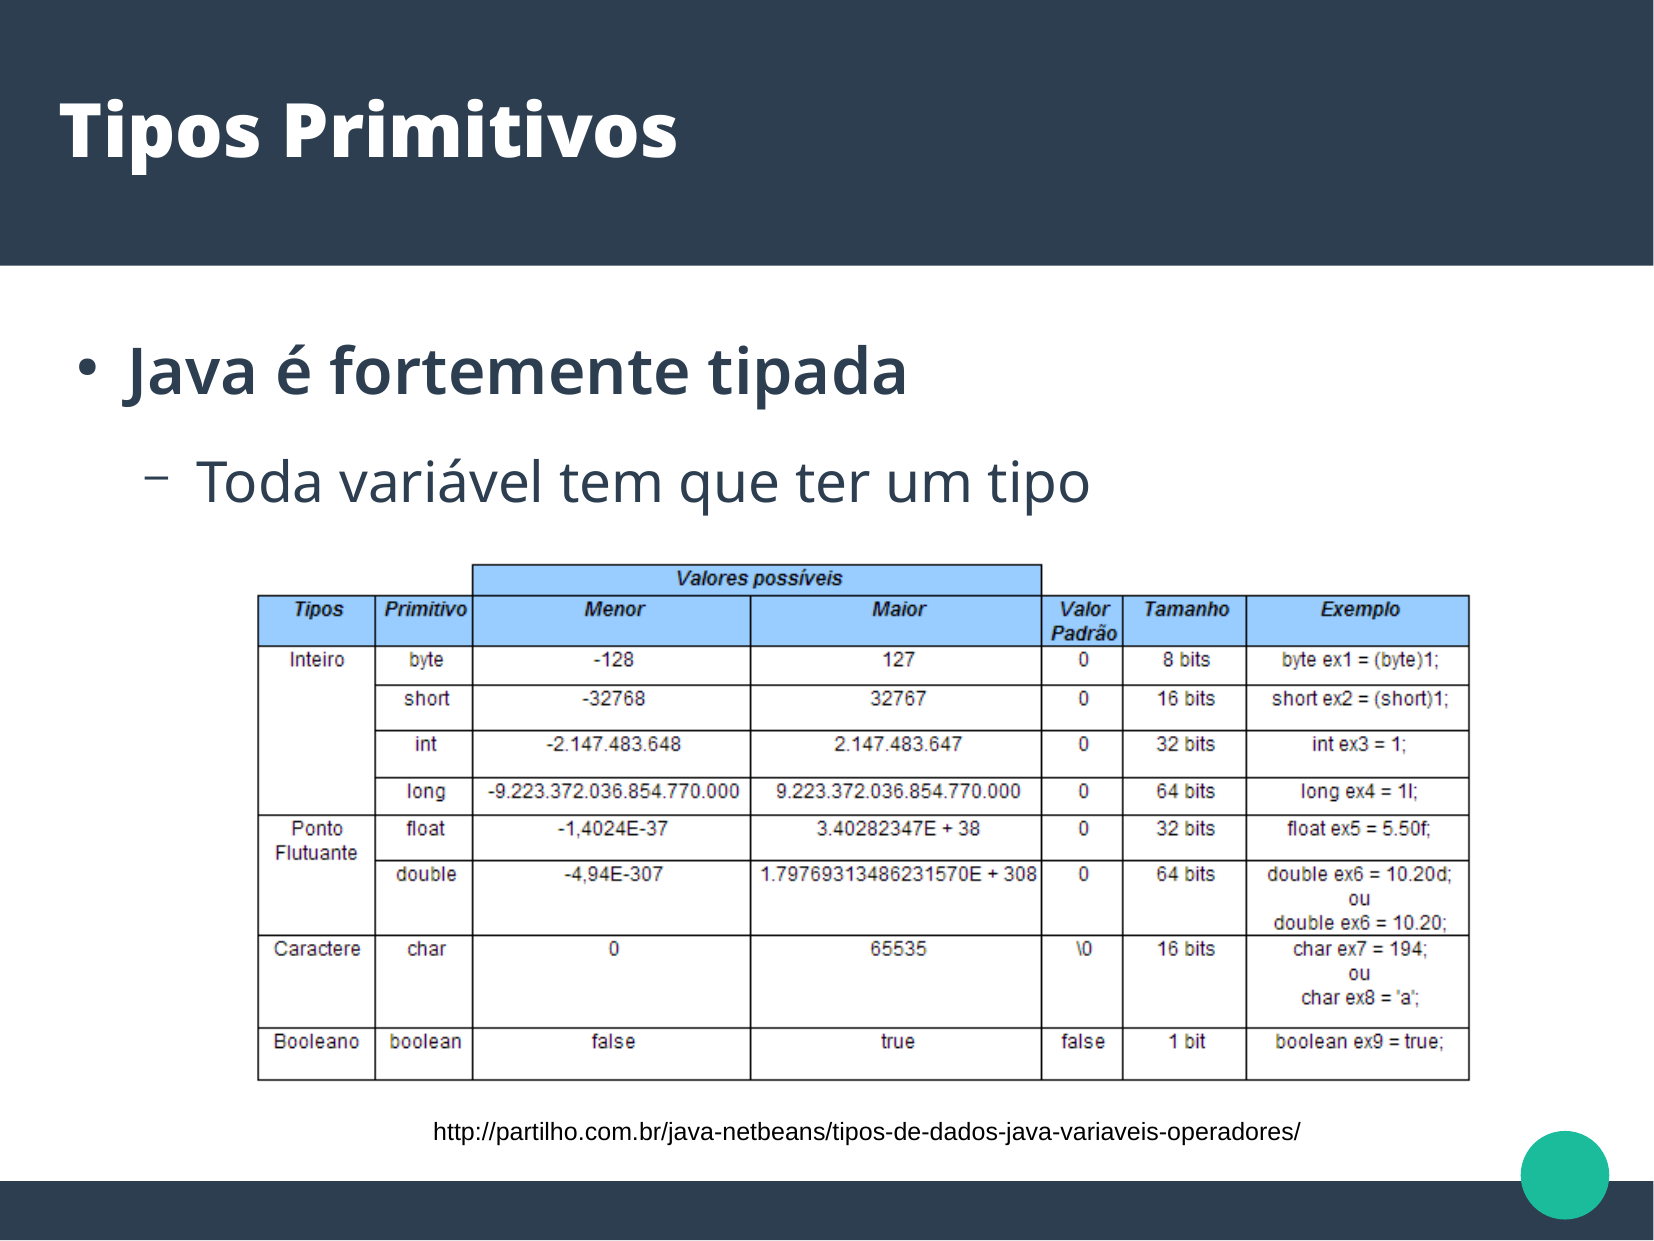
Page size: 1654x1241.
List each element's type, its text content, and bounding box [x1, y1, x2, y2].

title Tipos Primitivos [59, 49, 1595, 207]
list Java é fortemente tipada Toda variável tem que ter um tipo [59, 324, 1595, 520]
text_box http://partilho.com.br/java-netbeans/tipos-de-dados-java-variaveis-operadores/ [295, 1110, 1441, 1154]
picture [230, 553, 1501, 1099]
